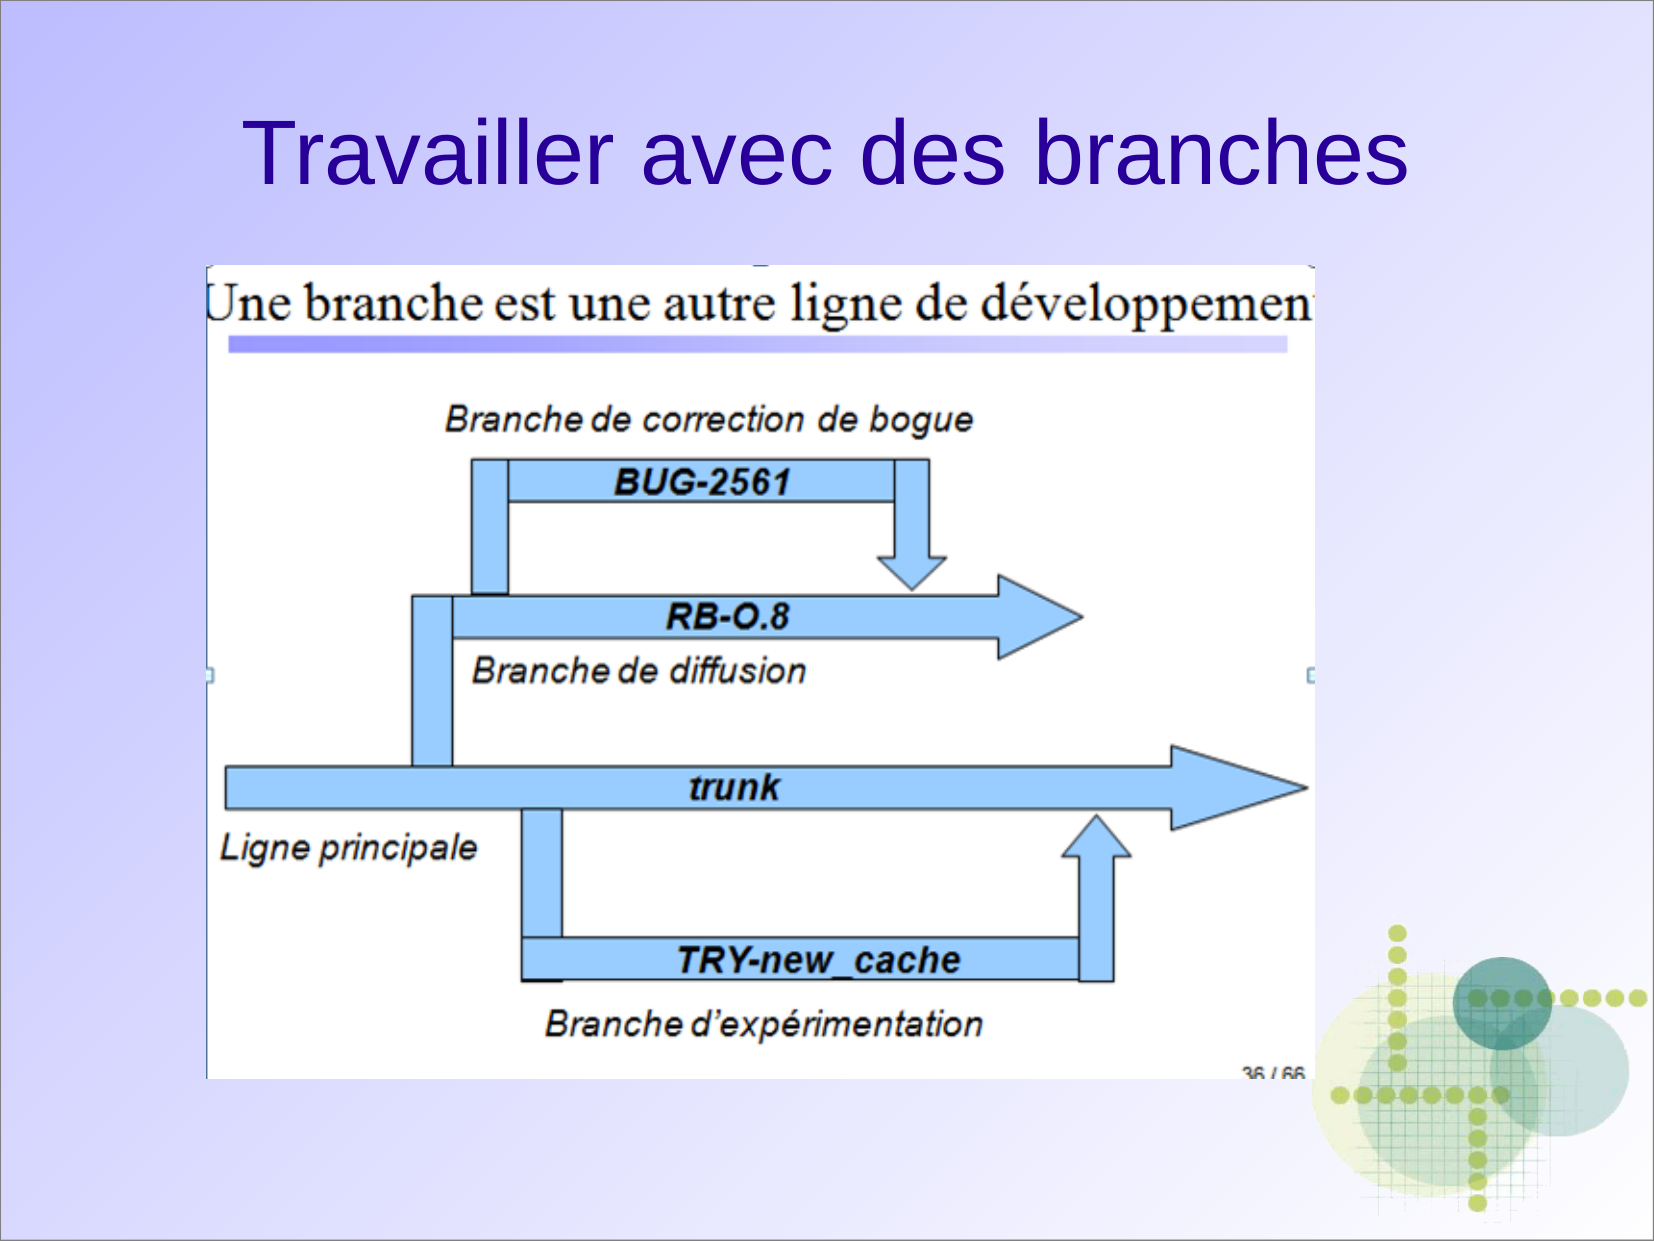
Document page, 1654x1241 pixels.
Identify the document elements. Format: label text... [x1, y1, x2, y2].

title Travailler avec des branches [82, 49, 1571, 257]
picture [206, 265, 1654, 1241]
